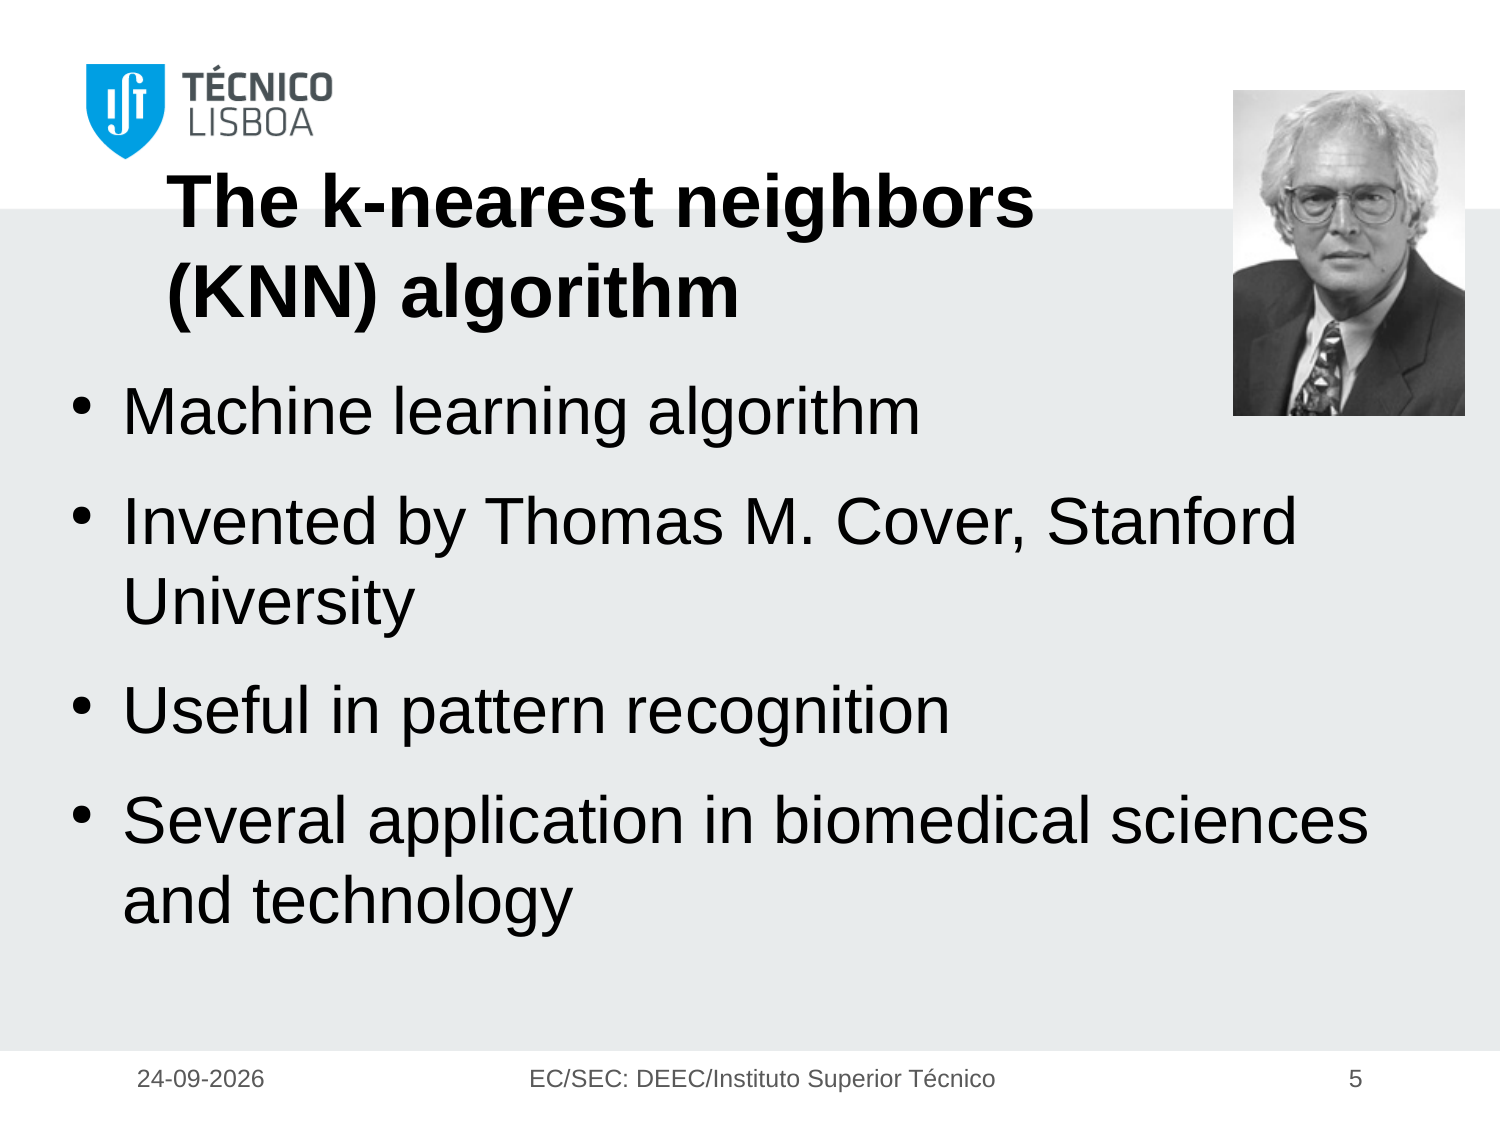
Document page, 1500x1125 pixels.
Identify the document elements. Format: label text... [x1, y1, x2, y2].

slide_number <number> [1077, 1052, 1378, 1103]
footer EC/SEC: DEEC/Instituto Superior Técnico [512, 1052, 1021, 1103]
slide_number 22-10-2020 [121, 1052, 425, 1103]
list Machine learning algorithm Invented by Thomas M. Cover, Stanford University Useful in pattern recognition Several application in biomedical sciences and technology [52, 367, 1465, 1030]
picture [0, 0, 1500, 1125]
title The k-nearest neighbors (KNN) algorithm [151, 171, 1233, 314]
